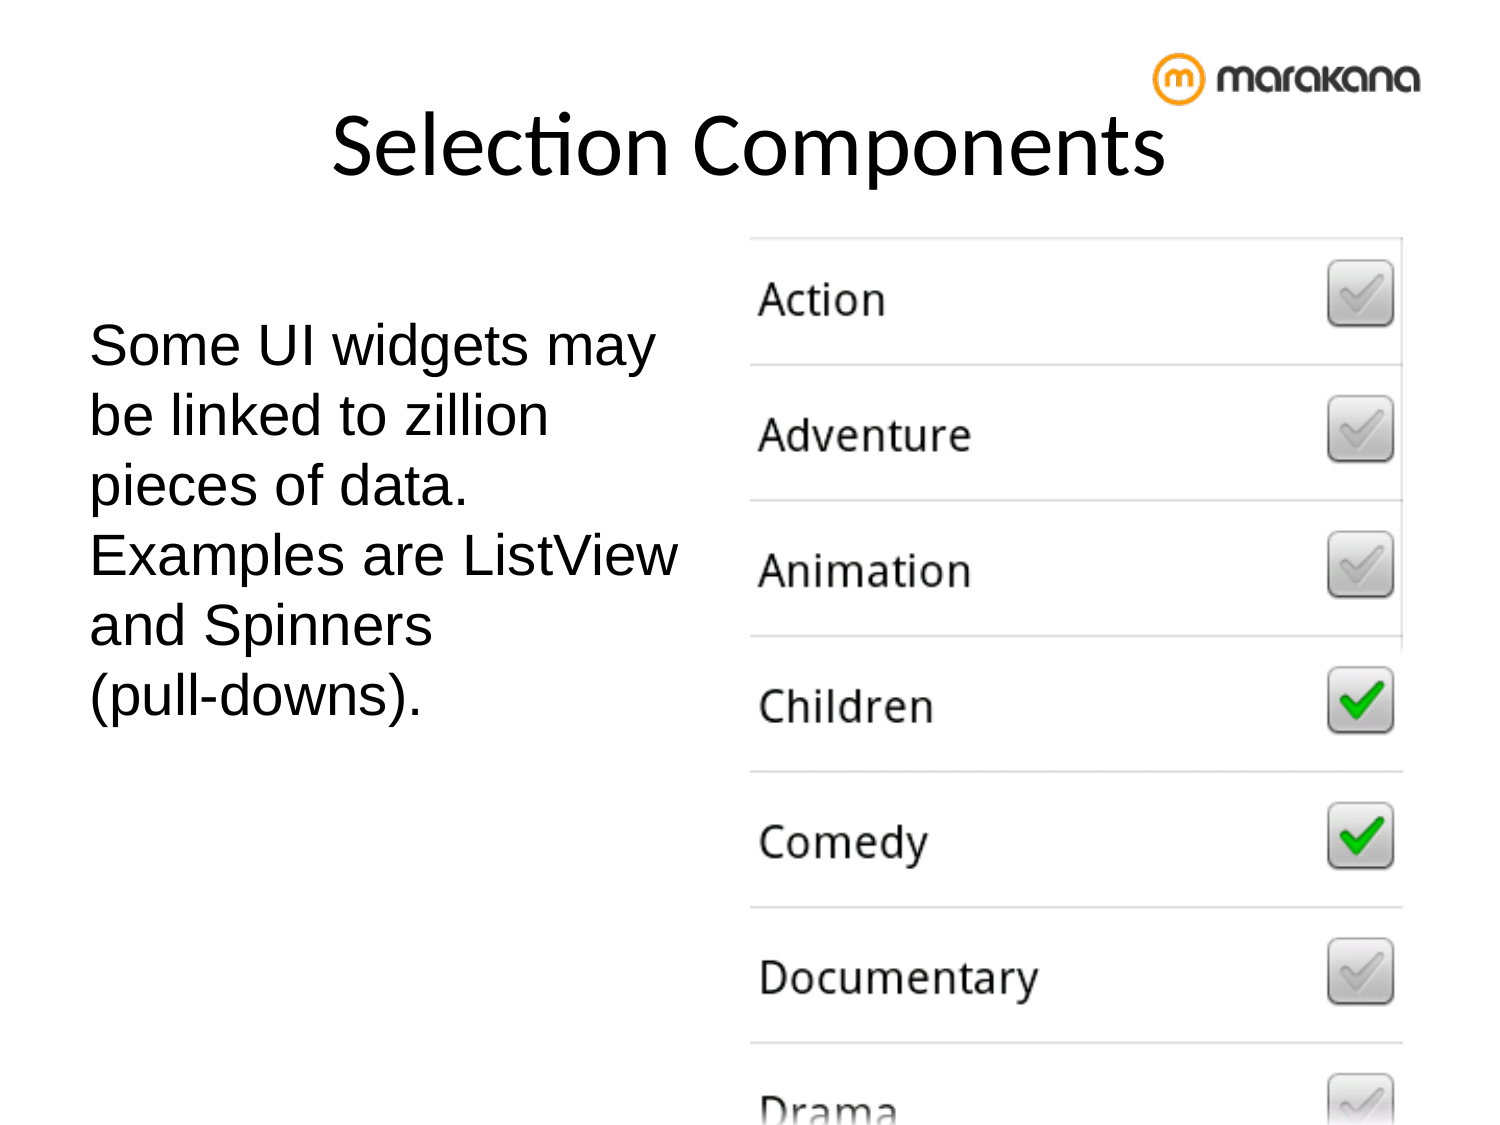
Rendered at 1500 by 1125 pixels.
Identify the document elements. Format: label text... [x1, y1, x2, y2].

text_box Some UI widgets may be linked to zillion pieces of data. Examples are ListView and Spinners (pull-downs). [75, 299, 713, 735]
title Selection Components [75, 45, 1425, 233]
picture [750, 237, 1403, 1125]
